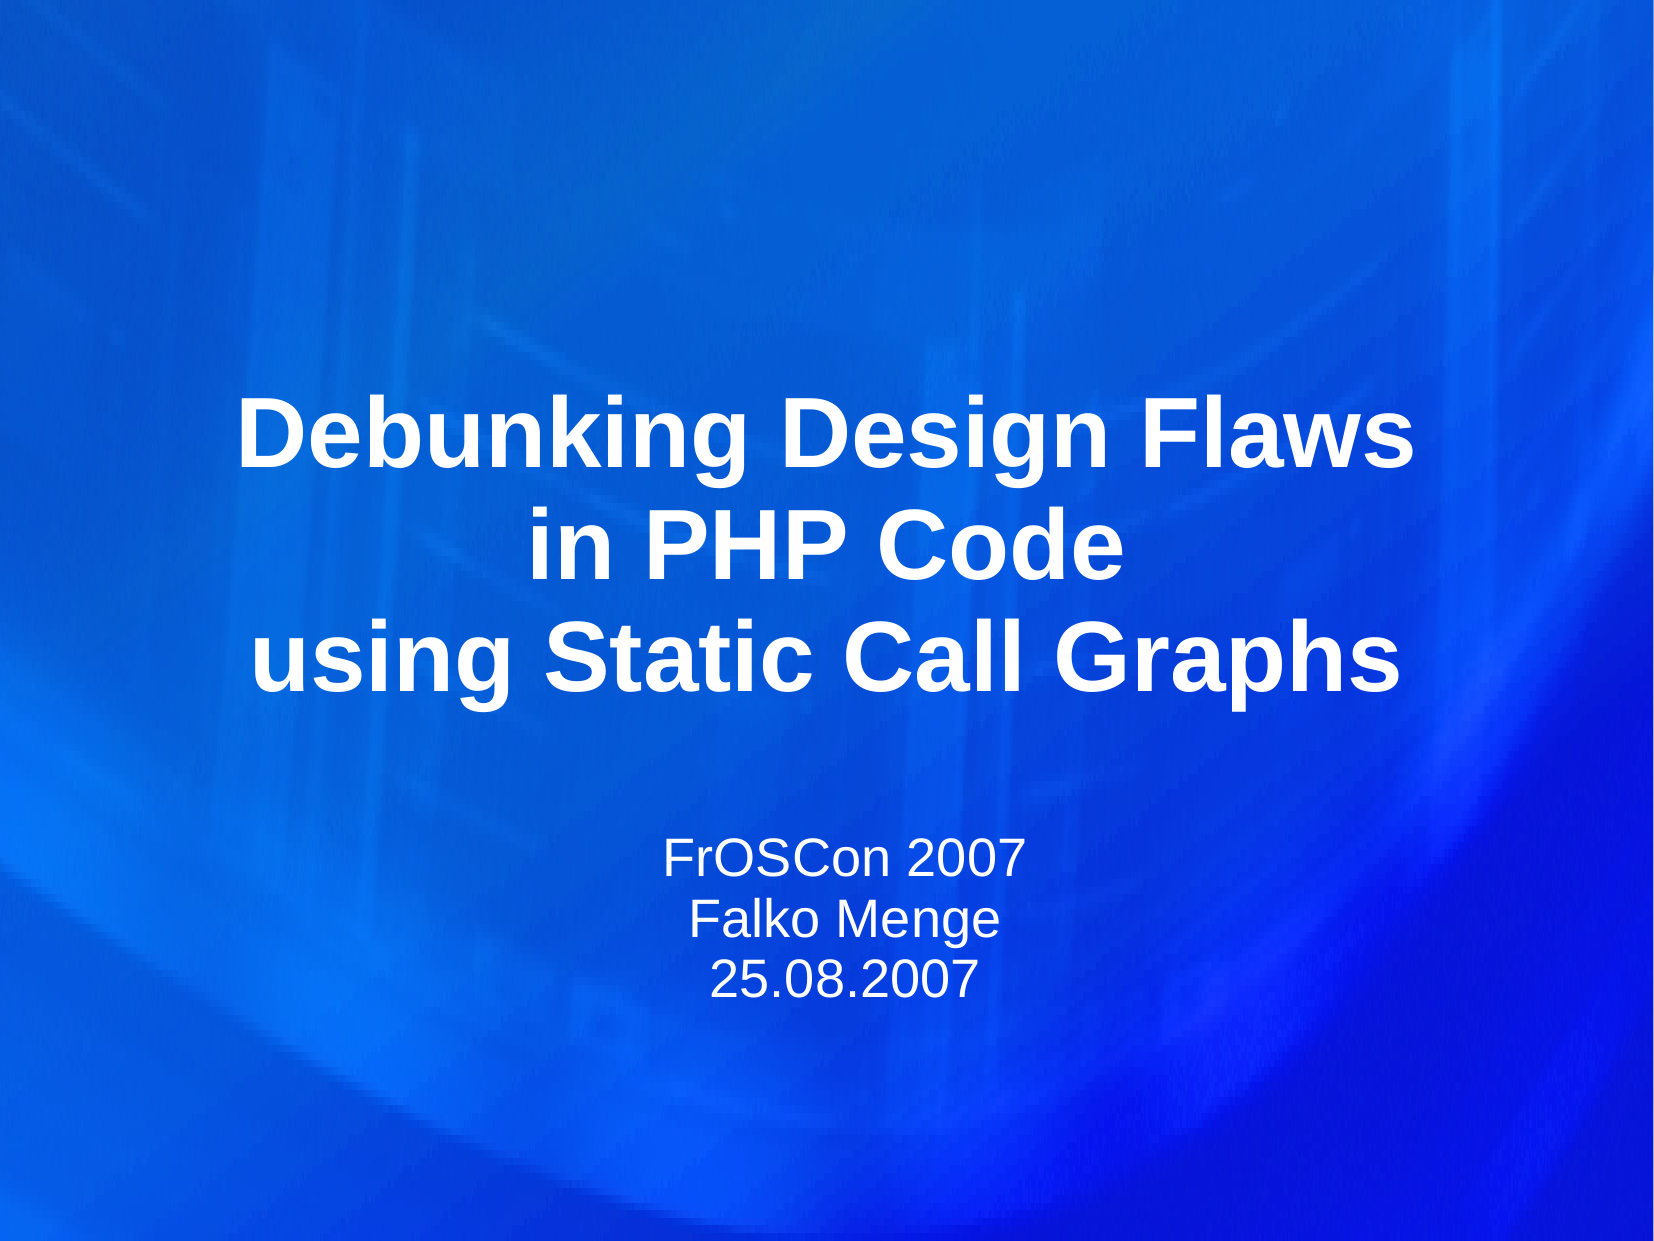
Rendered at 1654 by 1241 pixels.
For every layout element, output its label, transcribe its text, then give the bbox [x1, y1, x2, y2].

picture [0, 0, 1654, 1241]
subtitle FrOSCon 2007 Falko Menge 25.08.2007 [121, 713, 1534, 1124]
title Debunking Design Flaws in PHP Code using Static Call Graphs [120, 377, 1533, 713]
